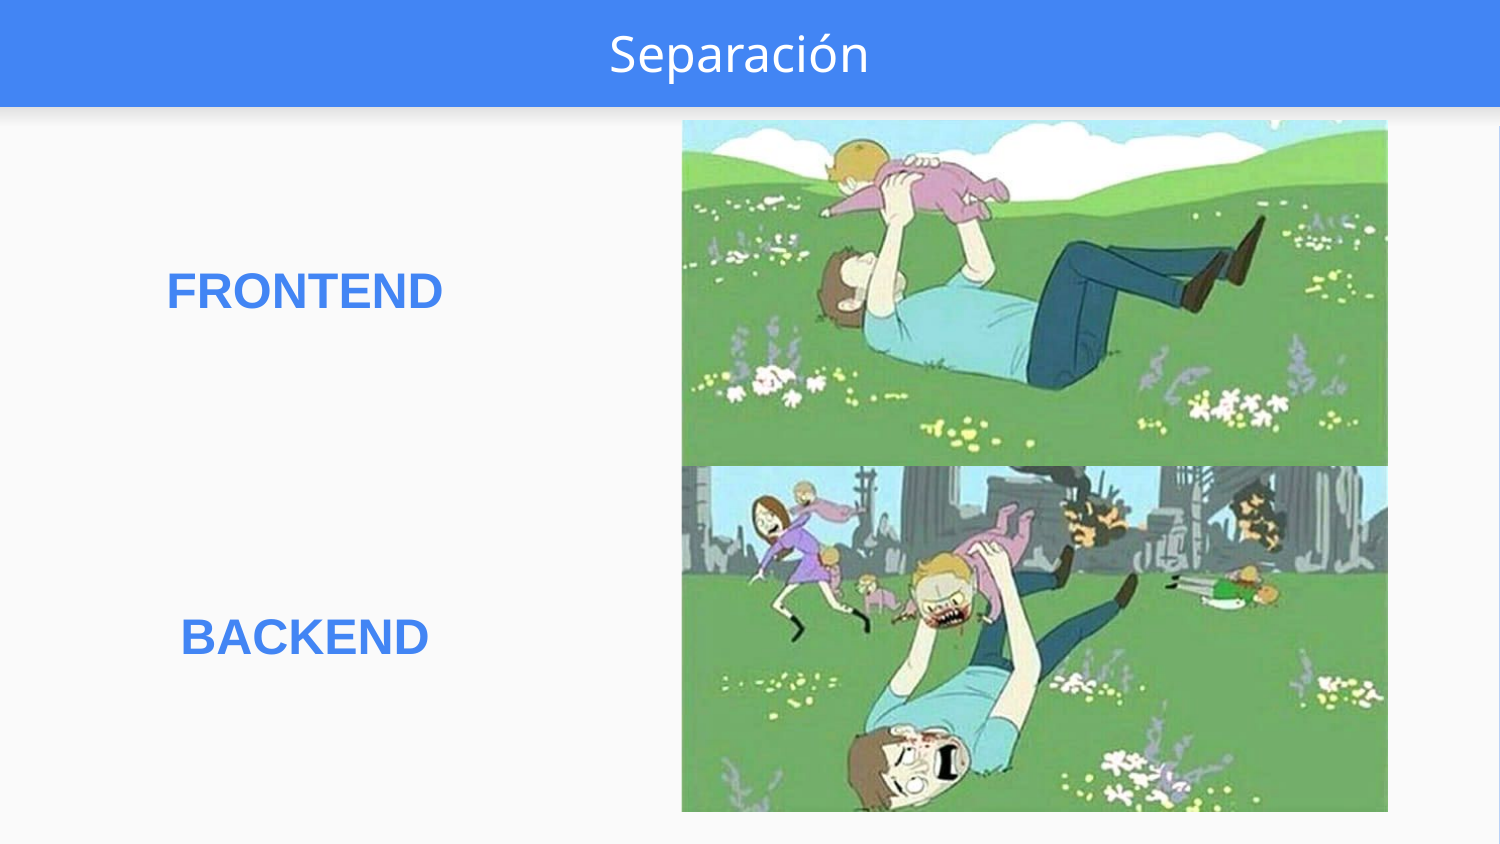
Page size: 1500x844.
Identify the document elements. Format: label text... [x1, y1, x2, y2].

text_box BACKEND [137, 589, 473, 689]
picture [681, 120, 1388, 812]
title Separación [16, 2, 1464, 102]
text_box FRONTEND [137, 243, 473, 343]
